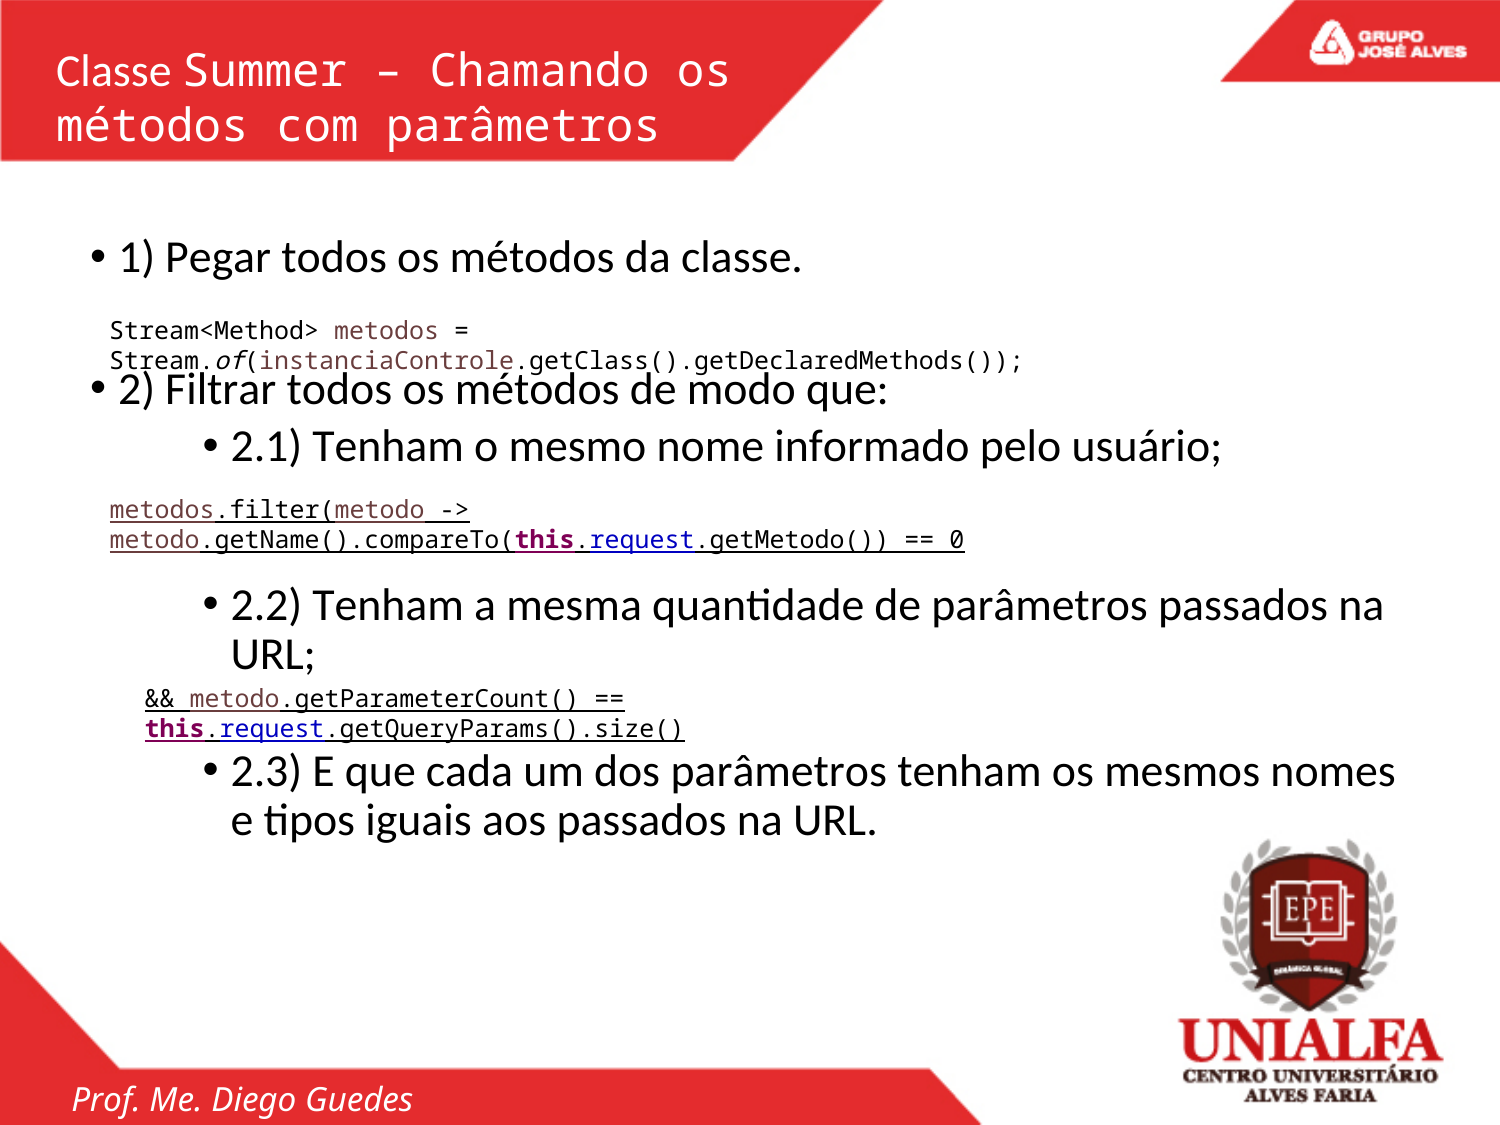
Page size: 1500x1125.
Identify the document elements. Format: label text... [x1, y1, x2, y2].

picture [0, 0, 1500, 1125]
text_box Stream<Method> metodos = Stream.of(instanciaControle.getClass().getDeclaredMethods()); [94, 307, 1307, 352]
list 1) Pegar todos os métodos da classe. 2) Filtrar todos os métodos de modo que: 2.1) Tenham o mesmo nome informado pelo usuário; 2.2) Tenham a mesma quantidade de parâmetros passados na URL; 2.3) E que cada um dos parâmetros tenham os mesmos nomes e tipos iguais aos passados na URL. [75, 225, 1426, 933]
text_box Classe Summer – Chamando os métodos com parâmetros [41, 32, 771, 158]
text_box && metodo.getParameterCount() == this.request.getQueryParams().size() [129, 675, 1109, 721]
text_box metodos.filter(metodo -> metodo.getName().compareTo(this.request.getMetodo()) == 0 [94, 486, 1252, 532]
text_box Prof. Me. Diego Guedes [56, 1070, 711, 1125]
